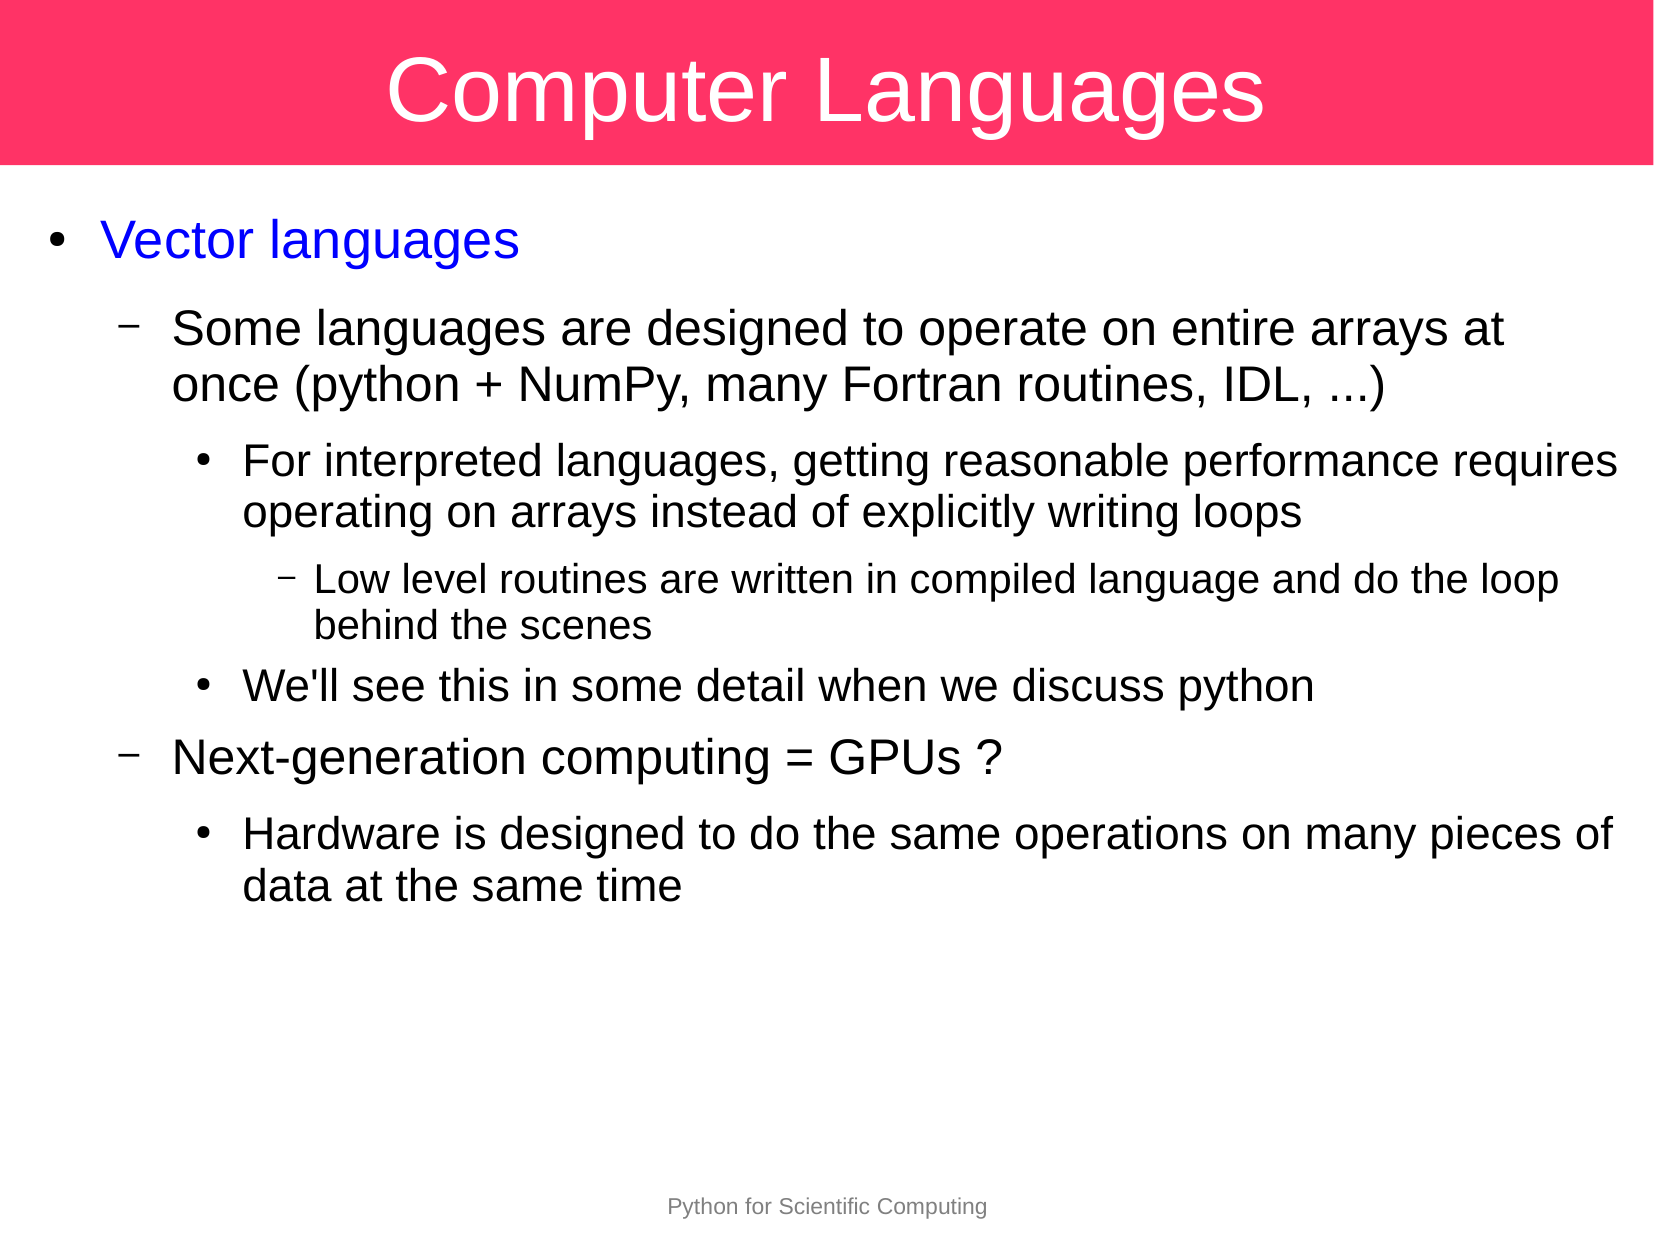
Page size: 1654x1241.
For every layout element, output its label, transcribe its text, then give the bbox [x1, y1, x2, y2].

title Computer Languages [82, 31, 1571, 148]
list Vector languages Some languages are designed to operate on entire arrays at once (python + NumPy, many Fortran routines, IDL, ...) For interpreted languages, getting reasonable performance requires operating on arrays instead of explicitly writing loops Low level routines are written in compiled language and do the loop behind the scenes We'll see this in some detail when we discuss python Next-generation computing = GPUs ? Hardware is designed to do the same operations on many pieces of data at the same time [30, 210, 1621, 1171]
